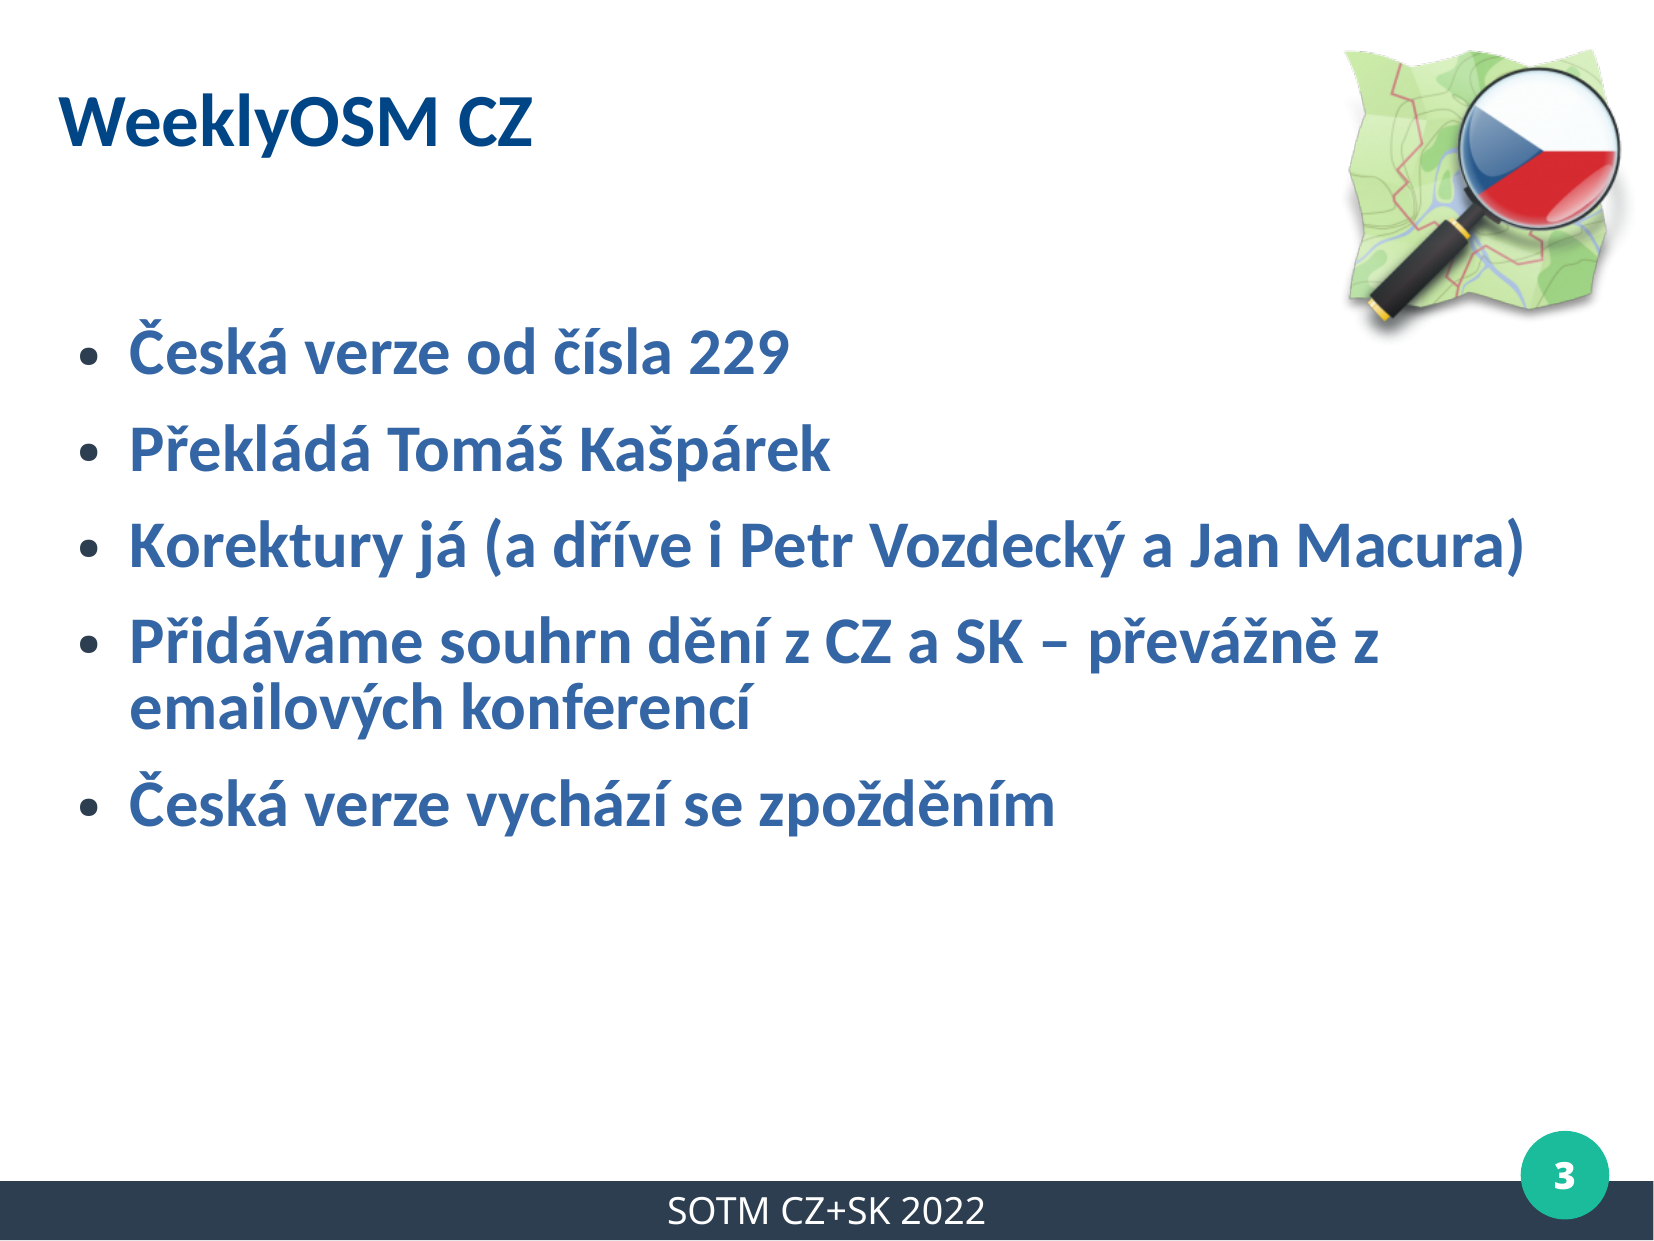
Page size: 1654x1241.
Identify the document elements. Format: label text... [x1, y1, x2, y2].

picture [1334, 49, 1635, 350]
title WeeklyOSM CZ [59, 49, 1347, 207]
list Česká verze od čísla 229 Překládá Tomáš Kašpárek Korektury já (a dříve i Petr Vozdecký a Jan Macura) Přidáváme souhrn dění z CZ a SK – převážně z emailových konferencí Česká verze vychází se zpožděním [59, 324, 1595, 1152]
